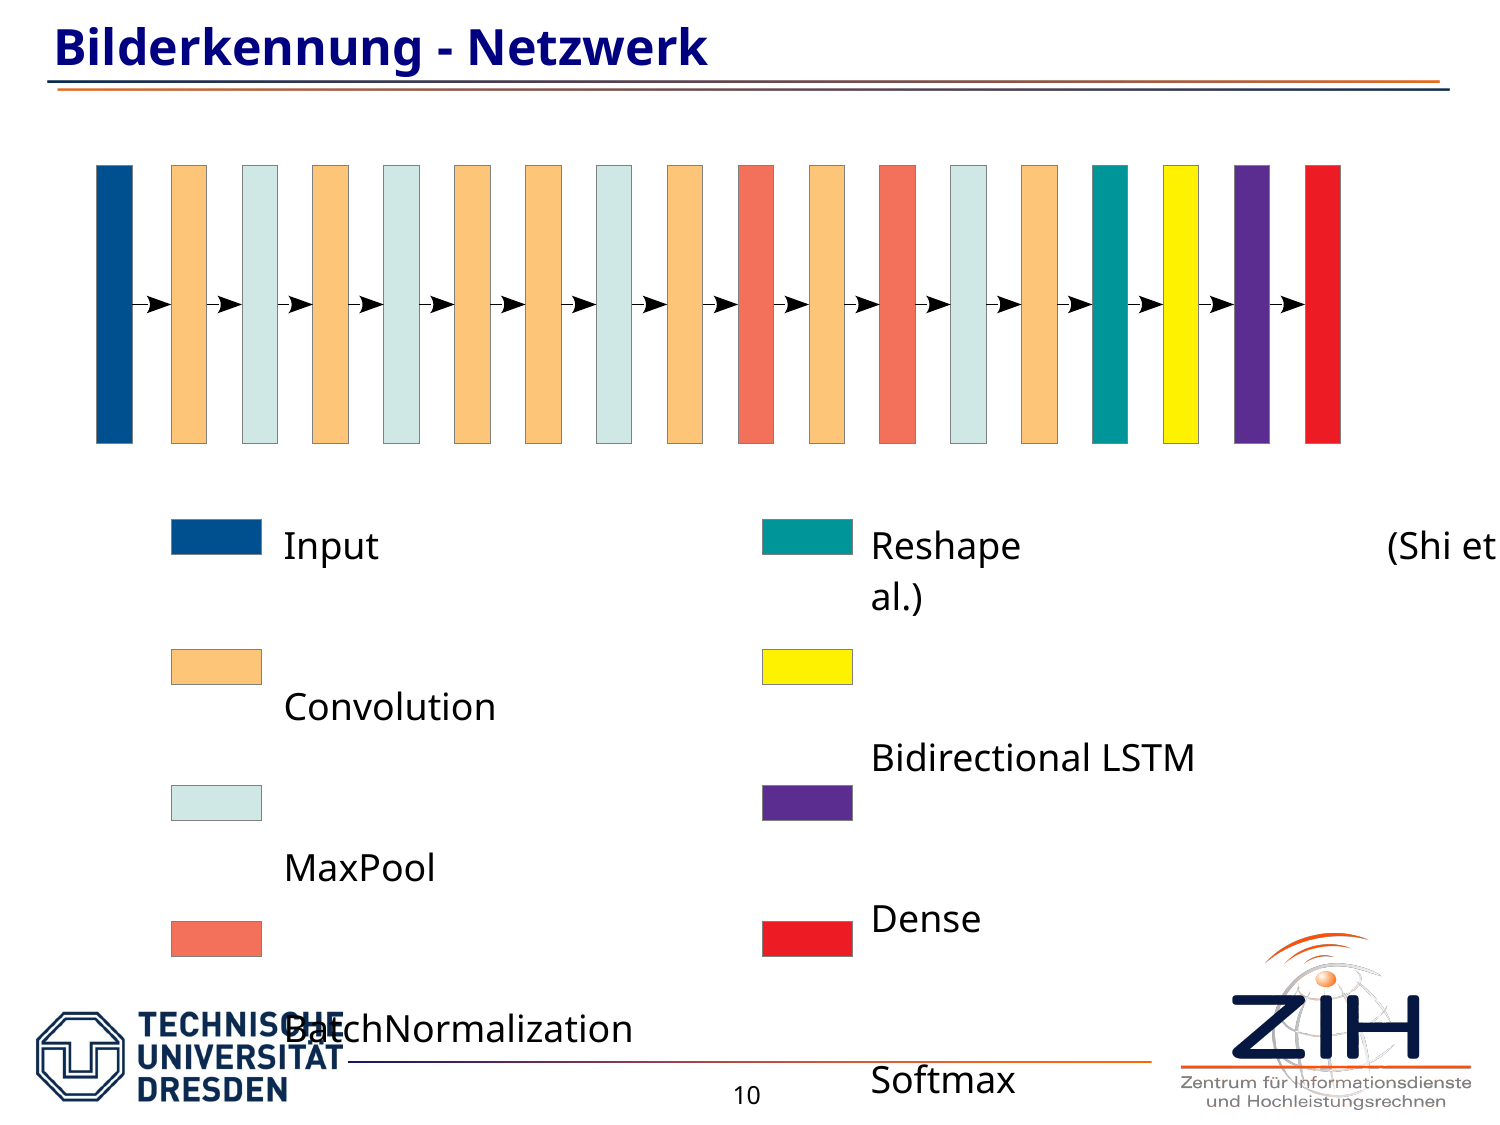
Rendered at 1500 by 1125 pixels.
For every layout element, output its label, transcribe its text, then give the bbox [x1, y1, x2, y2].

text_box [242, 165, 278, 444]
picture [47, 80, 1450, 91]
text_box [596, 165, 632, 444]
text_box [1163, 165, 1199, 444]
text_box [1092, 165, 1128, 444]
text_box [667, 165, 703, 444]
text_box [171, 785, 262, 821]
text_box [171, 921, 262, 957]
text_box [762, 921, 853, 957]
text_box [525, 165, 562, 444]
text_box [879, 165, 916, 444]
text_box [96, 165, 133, 444]
text_box [1305, 165, 1341, 444]
list Input Convolution MaxPool BatchNormalization [135, 519, 814, 1125]
text_box [383, 165, 420, 444]
text_box [762, 649, 853, 685]
text_box [809, 165, 845, 444]
text_box [1234, 165, 1270, 444]
text_box [454, 165, 491, 444]
text_box [171, 649, 262, 685]
text_box [762, 519, 853, 555]
text_box [762, 785, 853, 821]
text_box [312, 165, 349, 444]
text_box [171, 165, 207, 444]
text_box [738, 165, 774, 444]
list Reshape (Shi et al.) Bidirectional LSTM Dense Softmax [870, 519, 1500, 1125]
picture [35, 1011, 135, 1102]
text_box [1021, 165, 1058, 444]
text_box [171, 519, 262, 555]
title Bilderkennung - Netzwerk [53, 12, 1453, 81]
text_box [950, 165, 987, 444]
